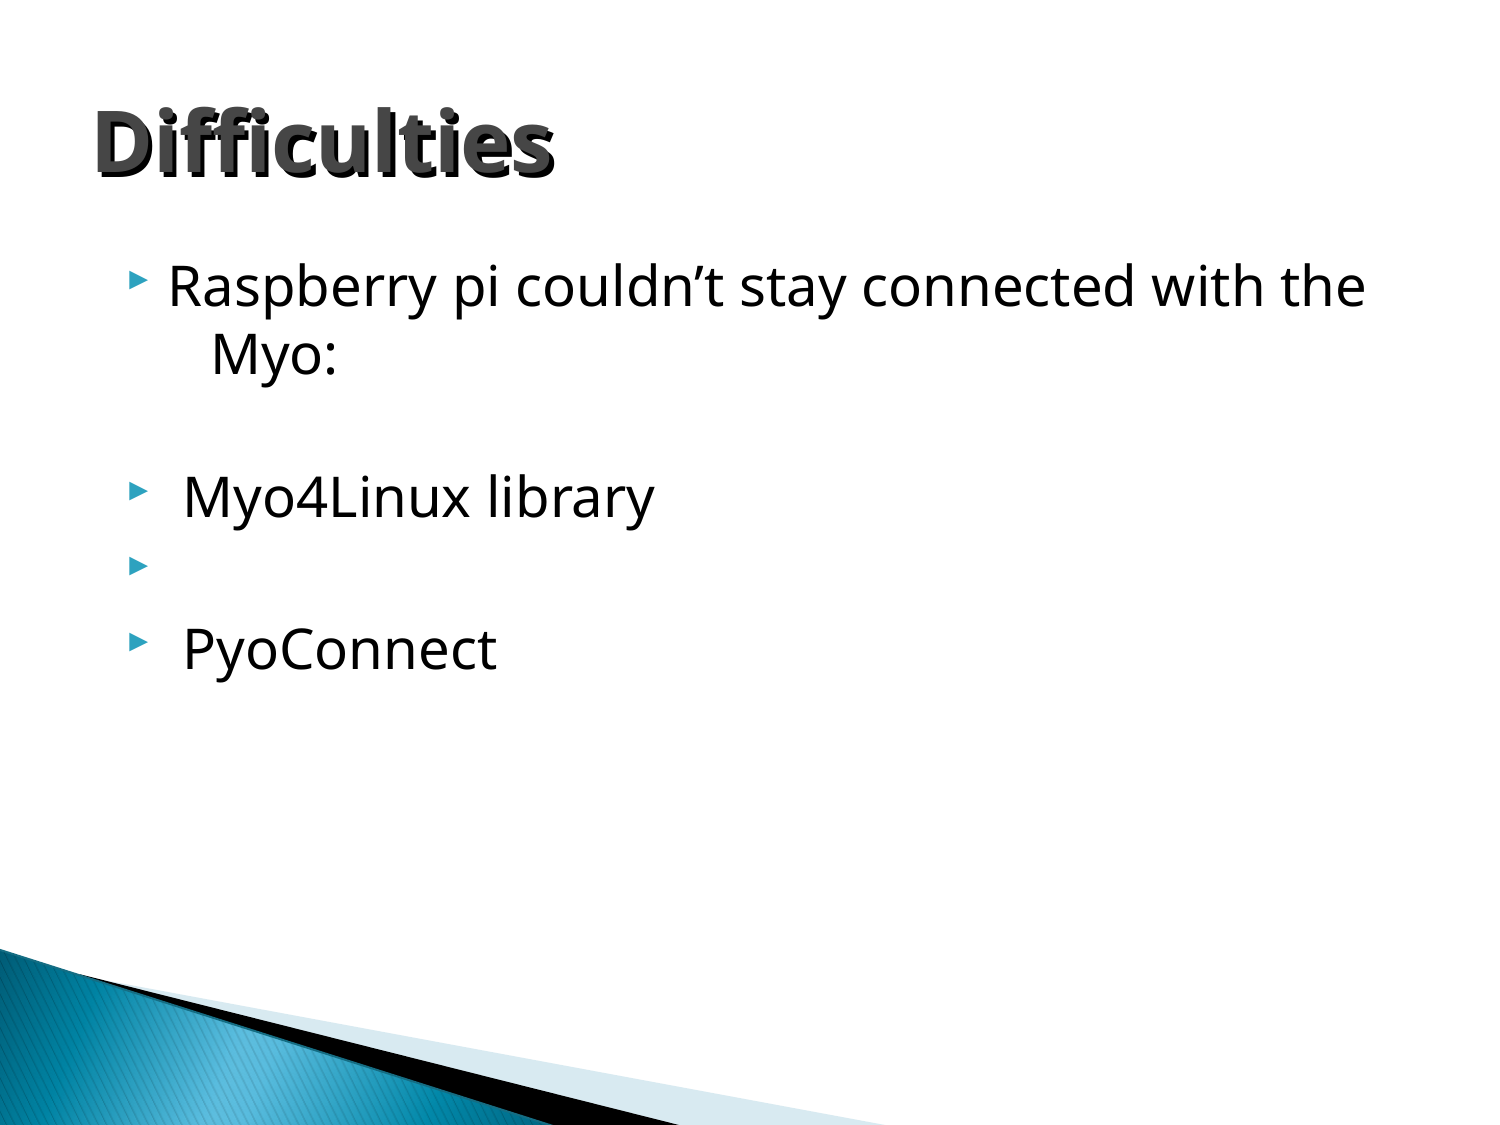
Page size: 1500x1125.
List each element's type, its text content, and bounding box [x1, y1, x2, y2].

title Difficulties [75, 45, 1426, 233]
list Raspberry pi couldn’t stay connected with the Myo: Myo4Linux library PyoConnect [75, 243, 1426, 986]
